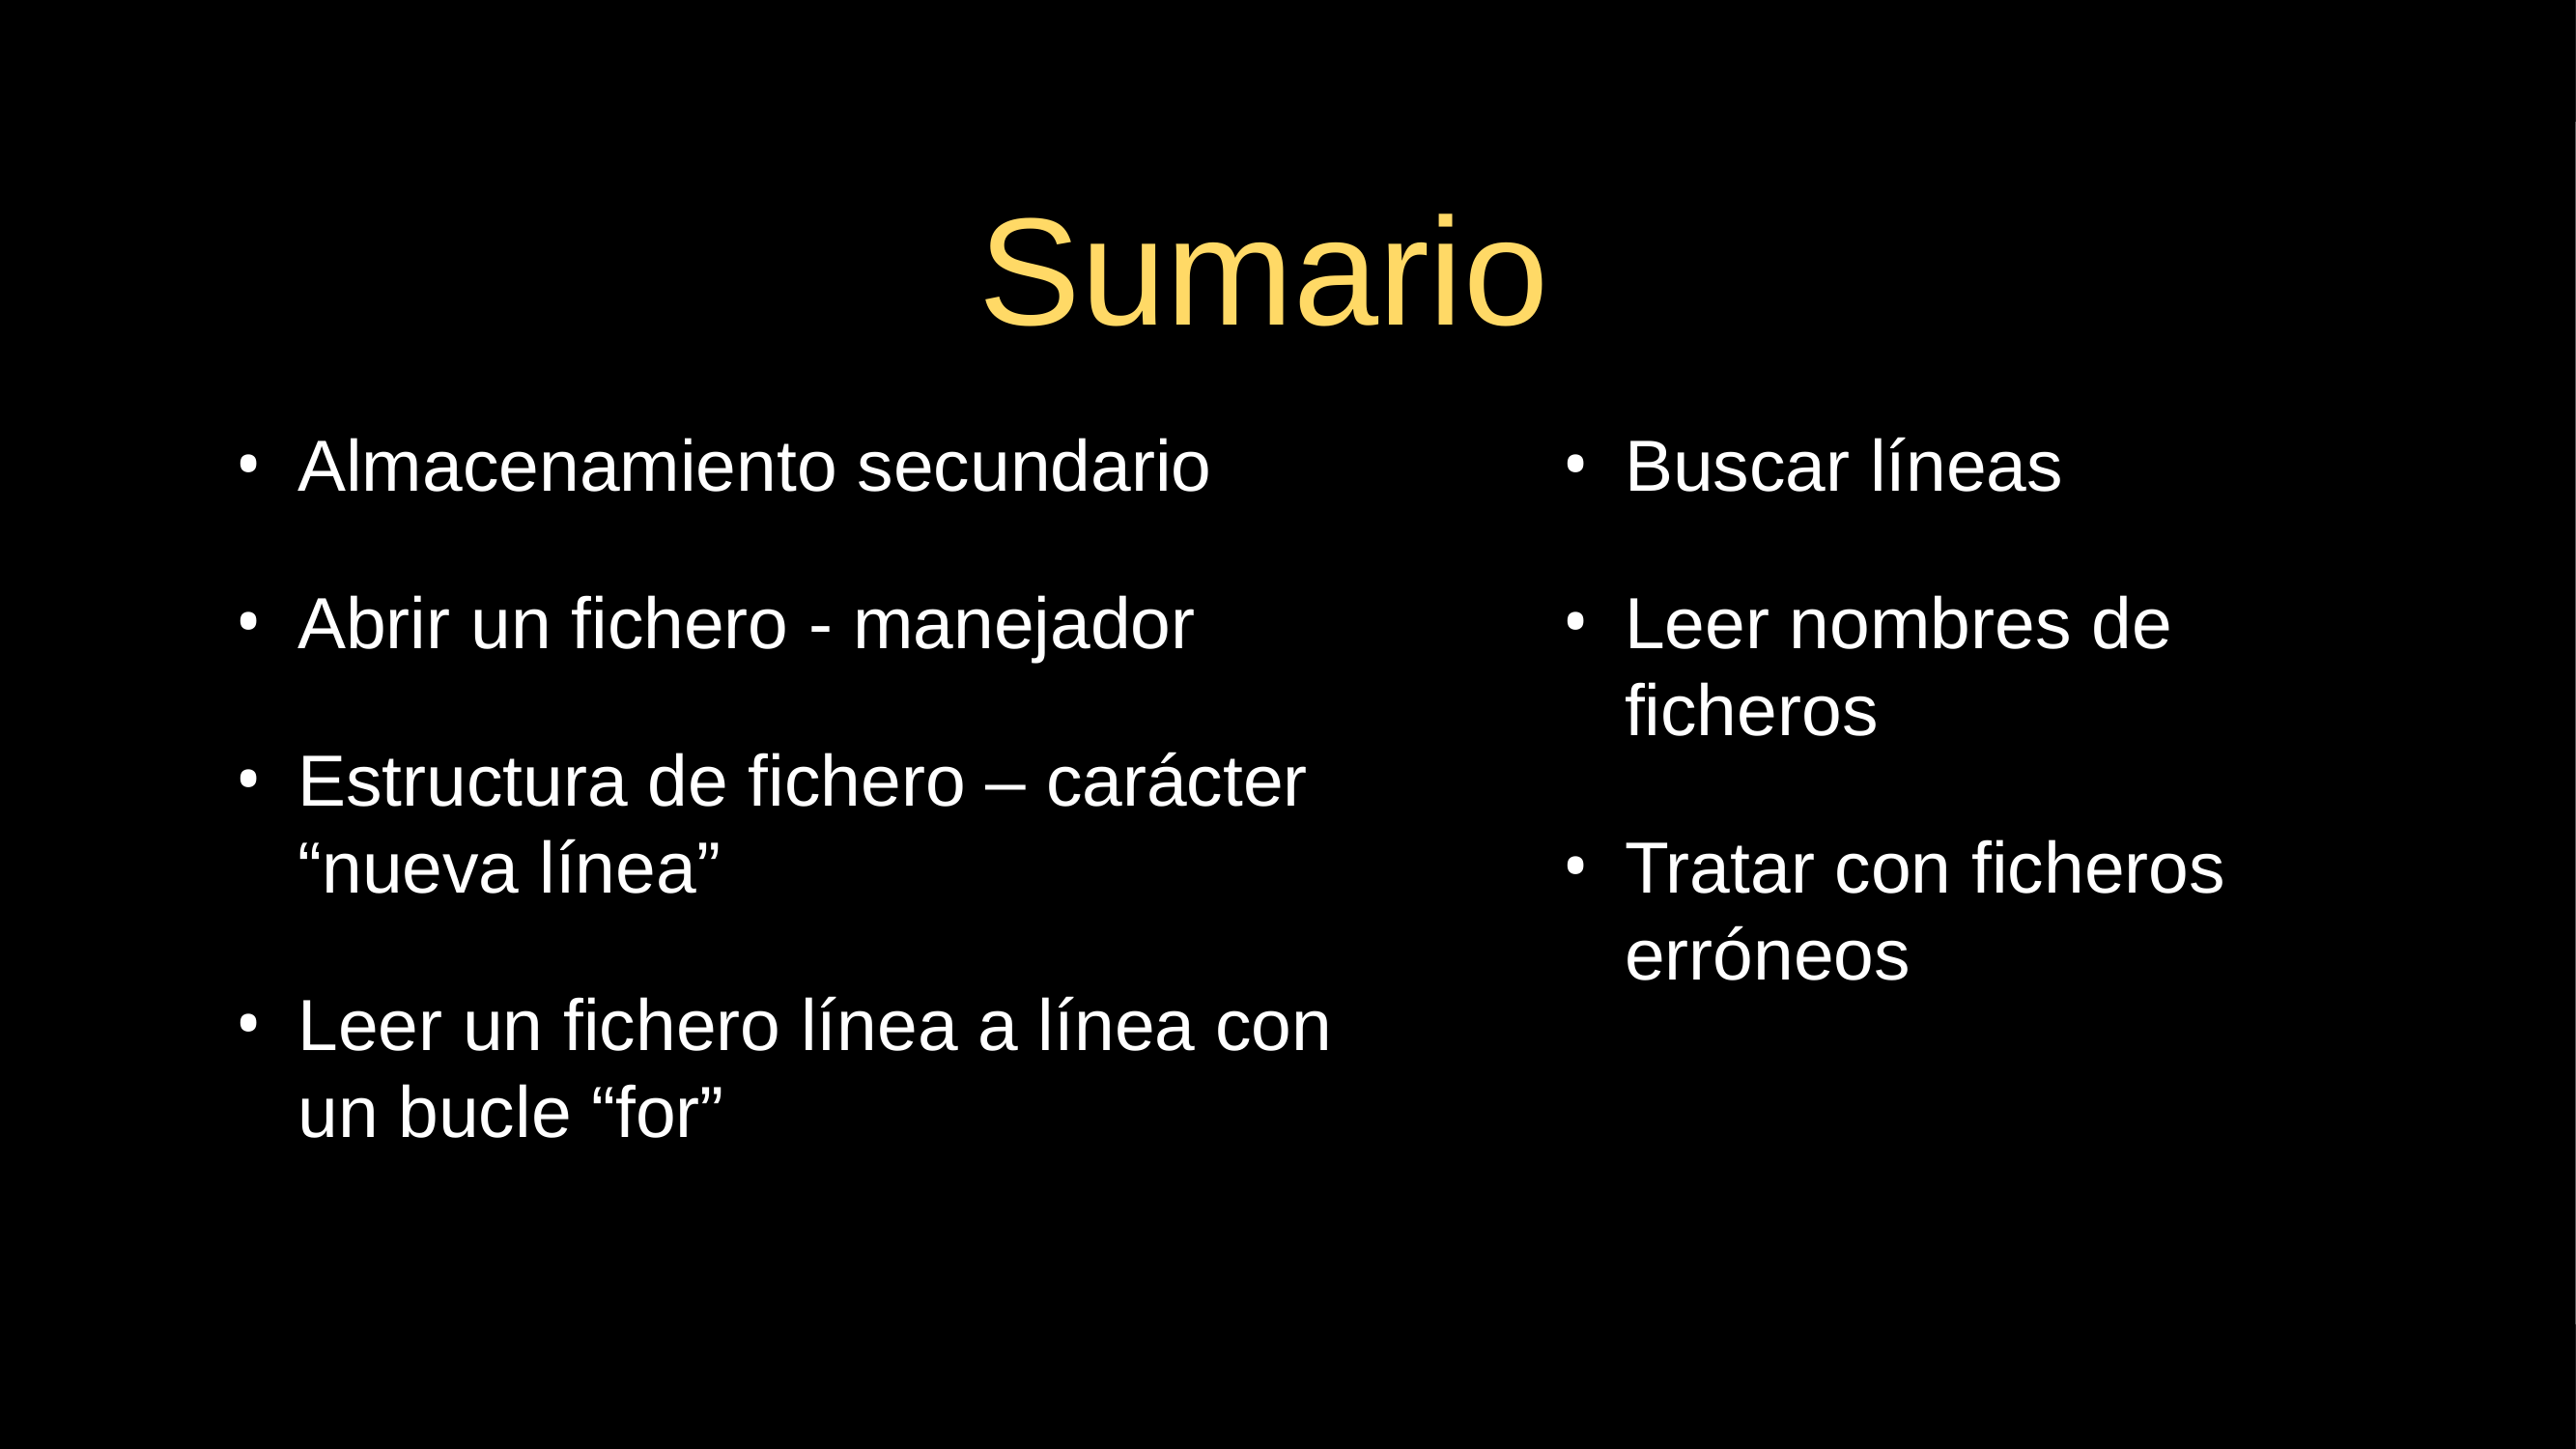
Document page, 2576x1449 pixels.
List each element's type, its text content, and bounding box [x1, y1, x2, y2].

list Almacenamiento secundario Abrir un fichero - manejador Estructura de fichero – carácter “nueva línea” Leer un fichero línea a línea con un bucle “for” [183, 412, 1346, 1317]
title Sumario [183, 125, 2345, 403]
list Buscar líneas Leer nombres de ficheros Tratar con ficheros erróneos [1510, 412, 2345, 1068]
